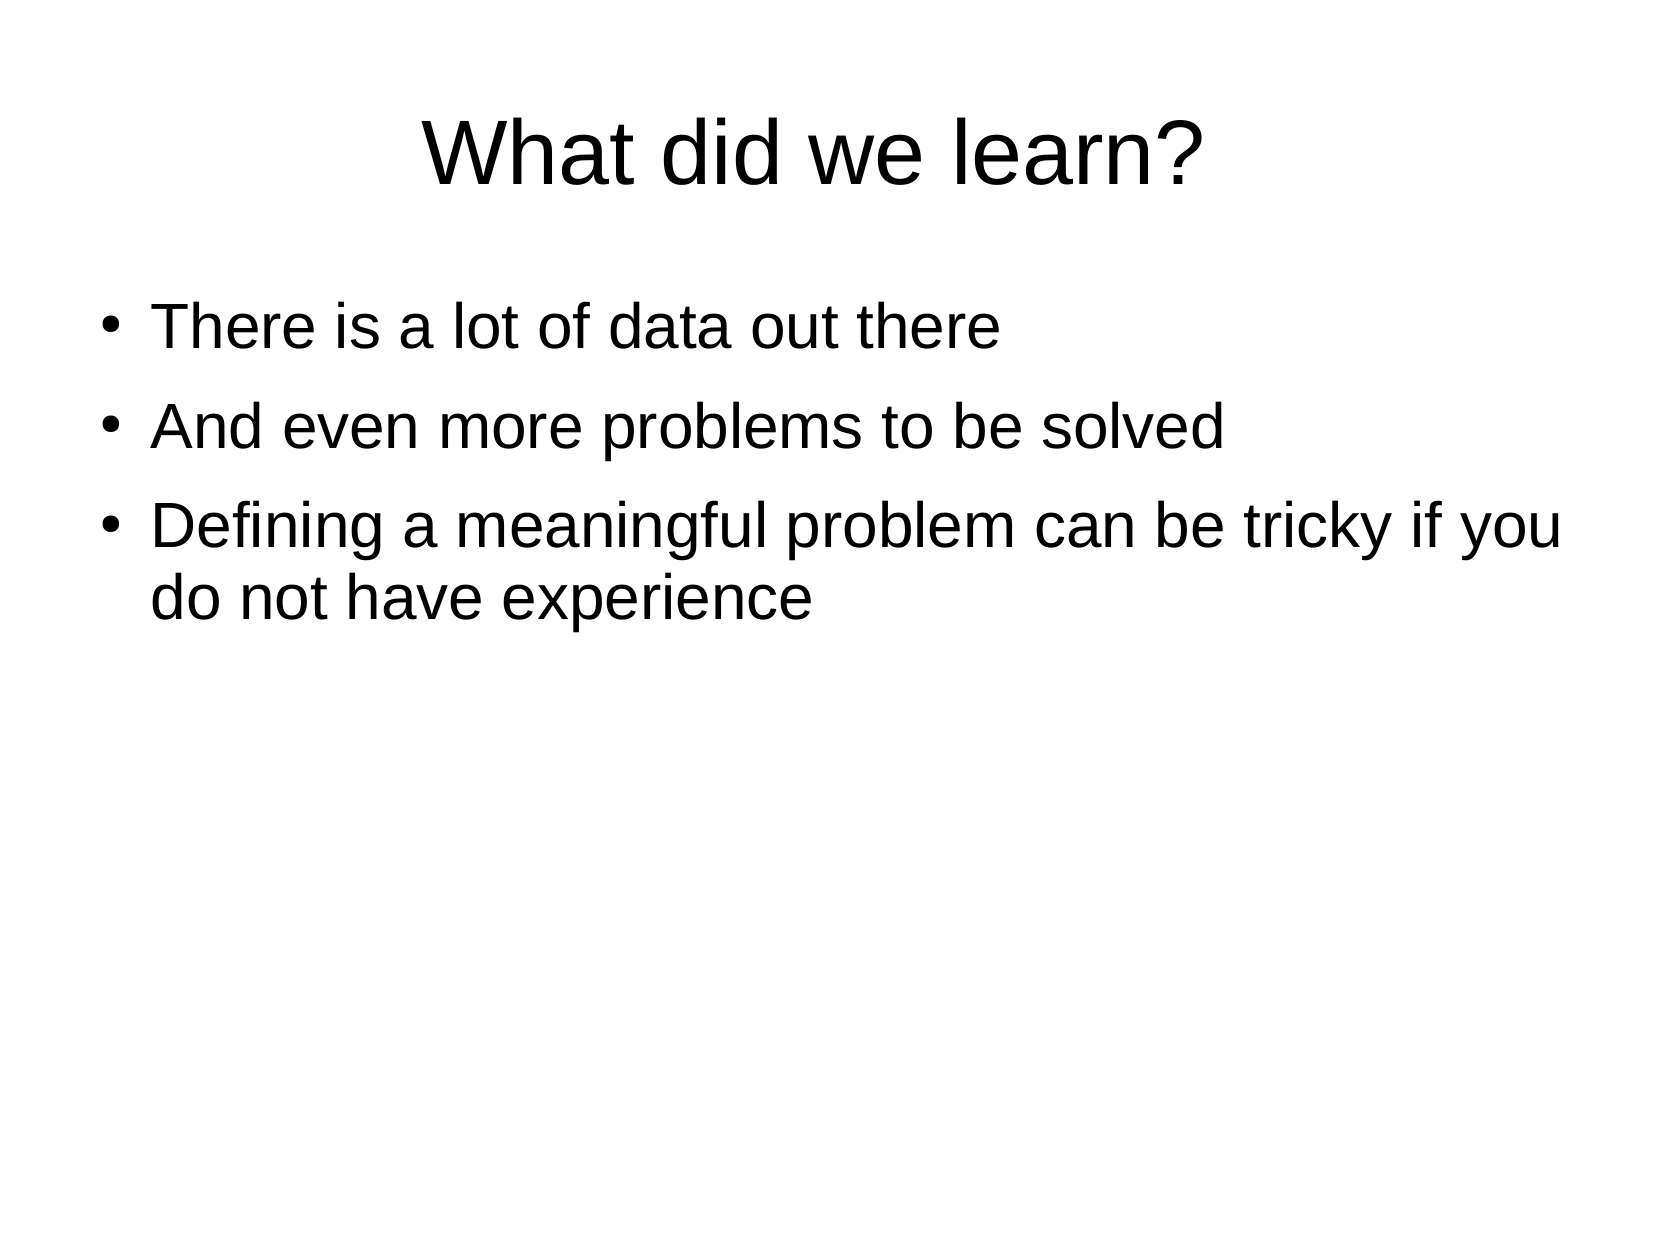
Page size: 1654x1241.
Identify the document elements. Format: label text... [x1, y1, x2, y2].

title What did we learn? [82, 49, 1571, 257]
list There is a lot of data out there And even more problems to be solved Defining a meaningful problem can be tricky if you do not have experience [82, 290, 1571, 634]
